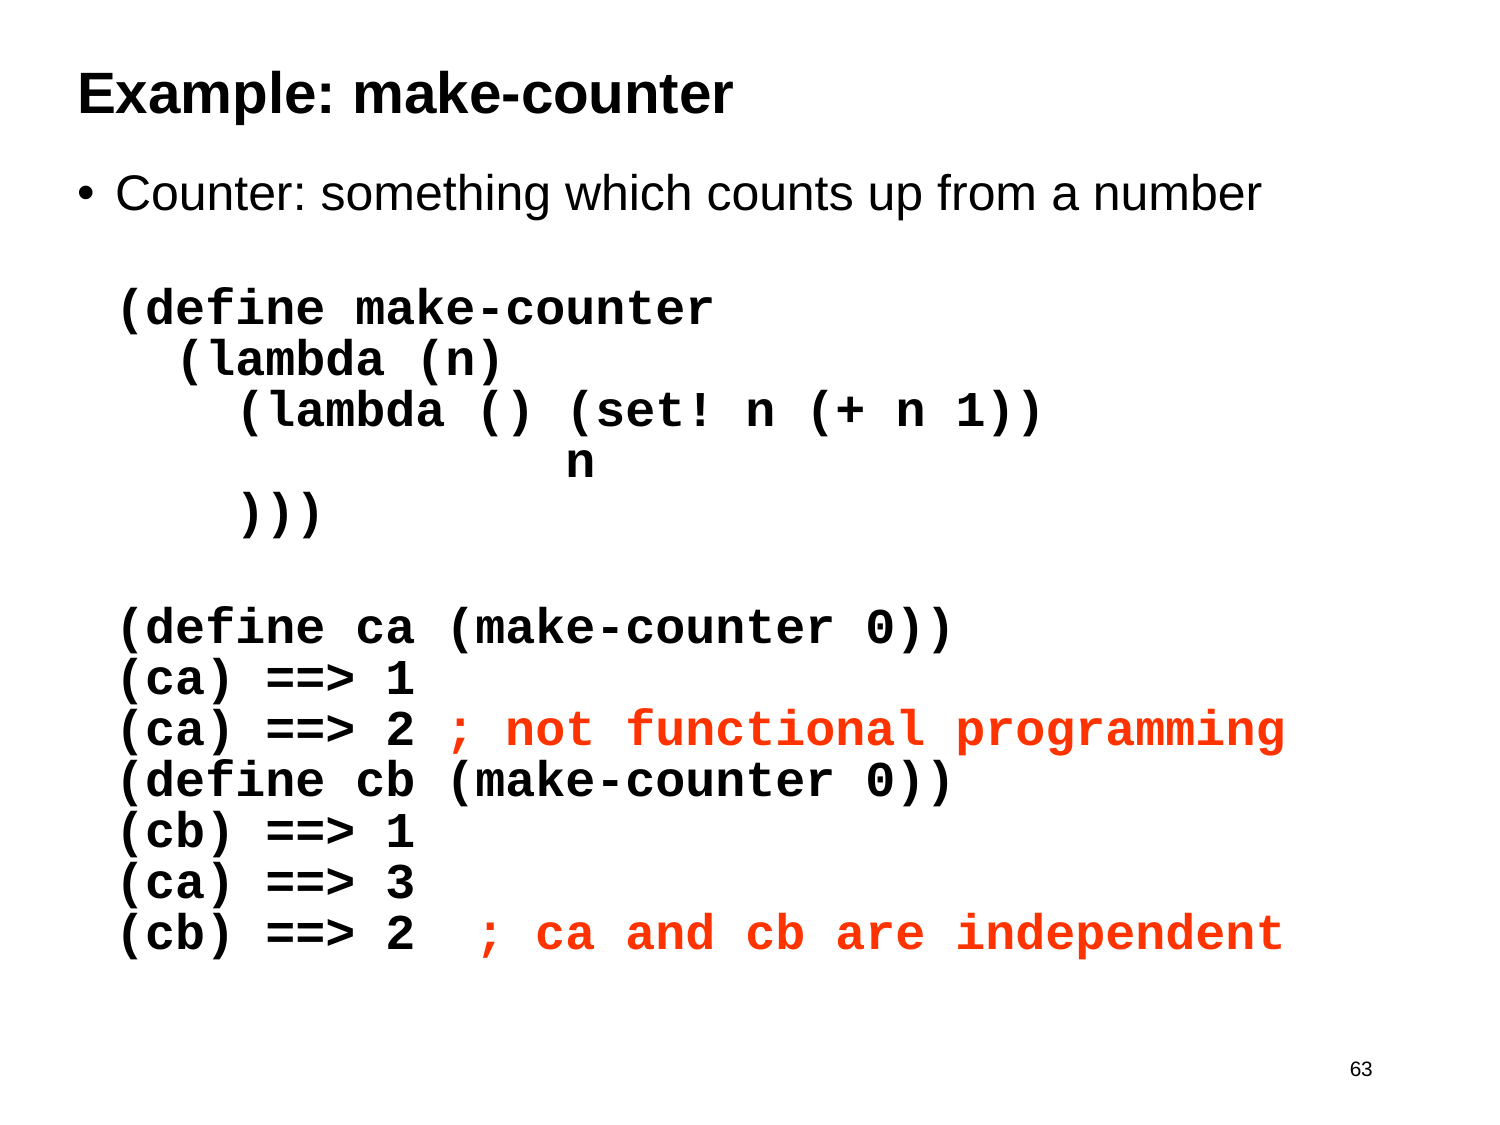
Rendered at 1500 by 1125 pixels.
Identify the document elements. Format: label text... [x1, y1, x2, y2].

title Example: make-counter [62, 24, 1338, 162]
list Counter: something which counts up from a number (define make-counter (lambda (n) (lambda () (set! n (+ n 1)) n ))) (define ca (make-counter 0)) (ca) ==> 1 (ca) ==> 2 ; not functional programming (define cb (make-counter 0)) (cb) ==> 1 (ca) ==> 3 (cb) ==> 2 ; ca and cb are independent [62, 162, 1450, 1051]
